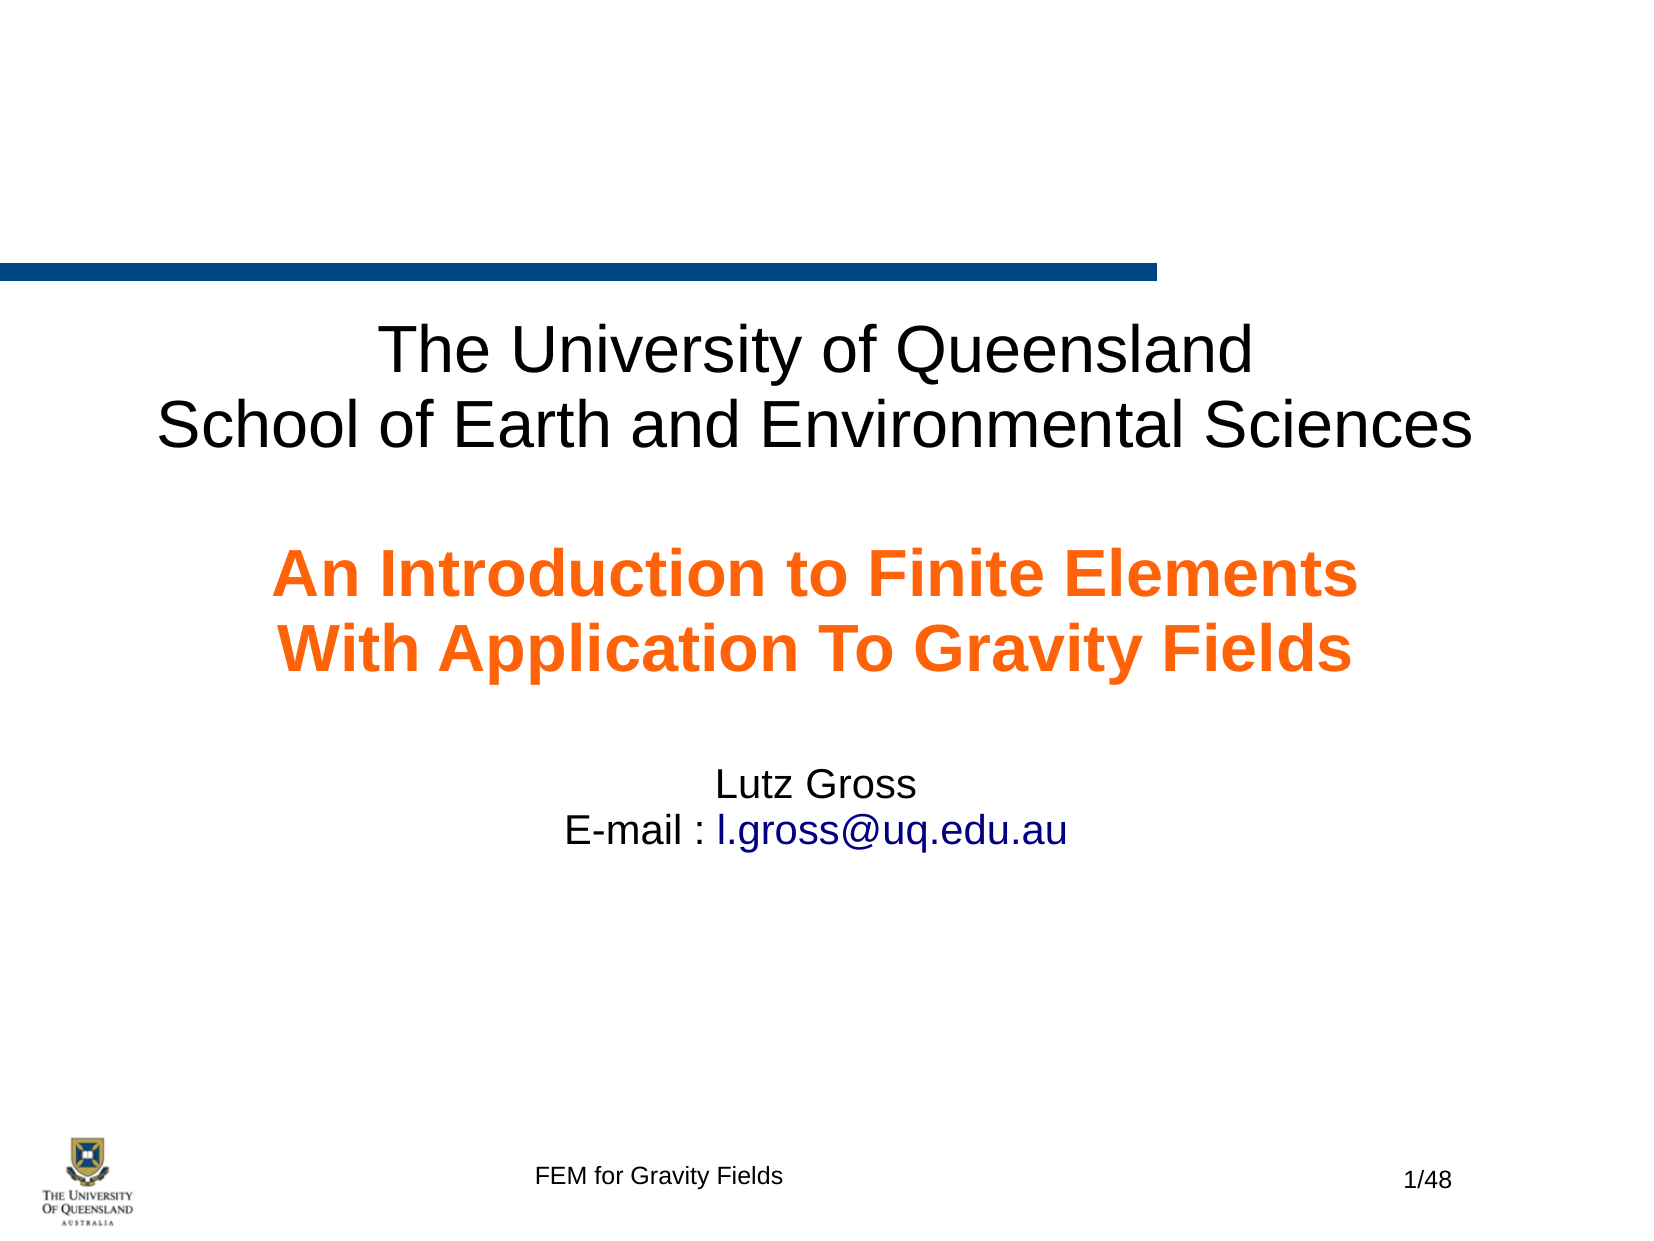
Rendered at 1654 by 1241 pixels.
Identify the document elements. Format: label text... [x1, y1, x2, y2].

picture [35, 1133, 142, 1235]
subtitle The University of Queensland School of Earth and Environmental Sciences An Introduction to Finite Elements With Application To Gravity Fields Lutz Gross E-mail : l.gross@uq.edu.au [72, 230, 1561, 1191]
